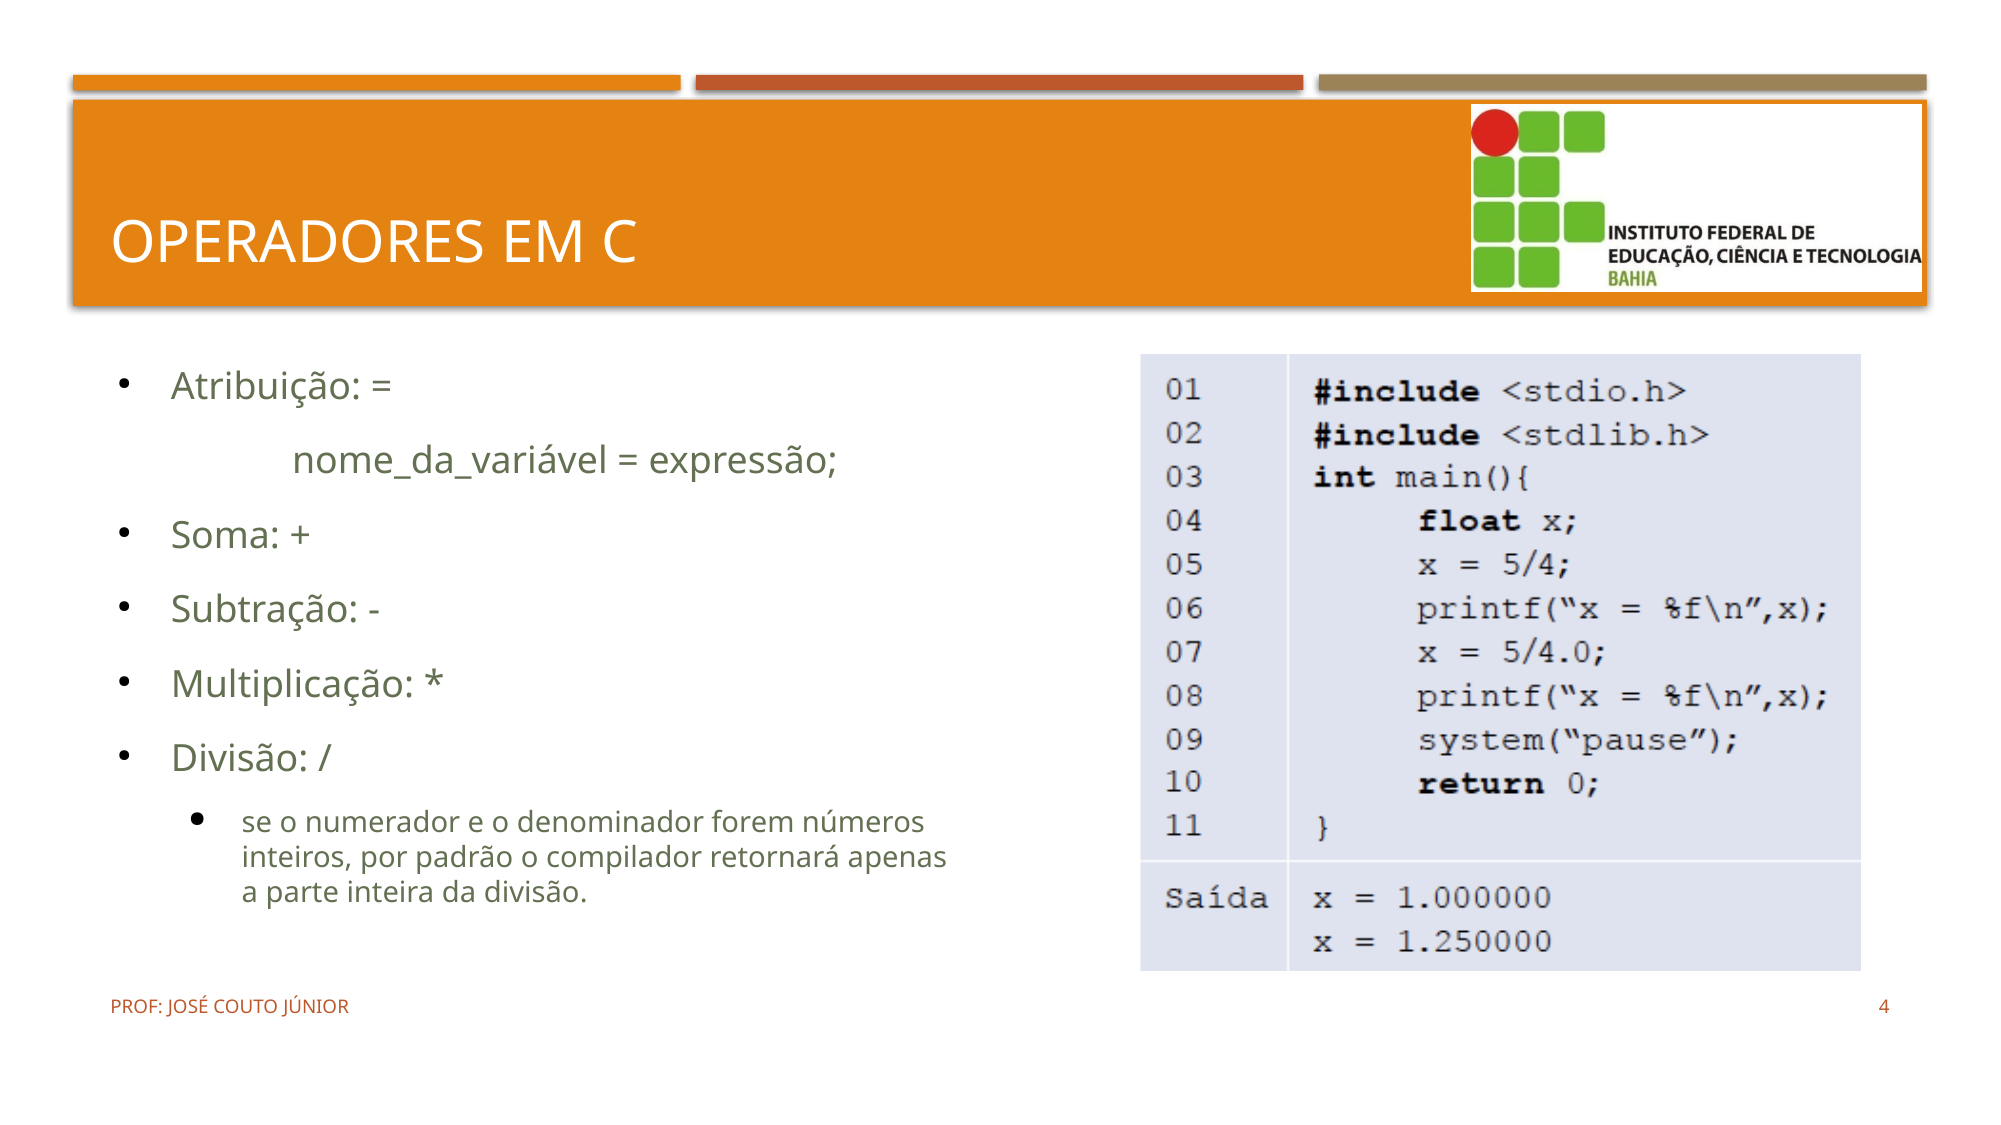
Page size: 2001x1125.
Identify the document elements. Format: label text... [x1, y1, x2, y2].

list Atribuição: = nome_da_variável = expressão; Soma: + Subtração: - Multiplicação: * Divisão: / se o numerador e o denominador forem números inteiros, por padrão o compilador retornará apenas a parte inteira da divisão. [84, 354, 975, 951]
picture [1471, 104, 1922, 292]
footer Prof: José Couto Júnior [95, 976, 1230, 1037]
picture [1139, 354, 1861, 971]
title Operadores em C [95, 119, 1471, 282]
